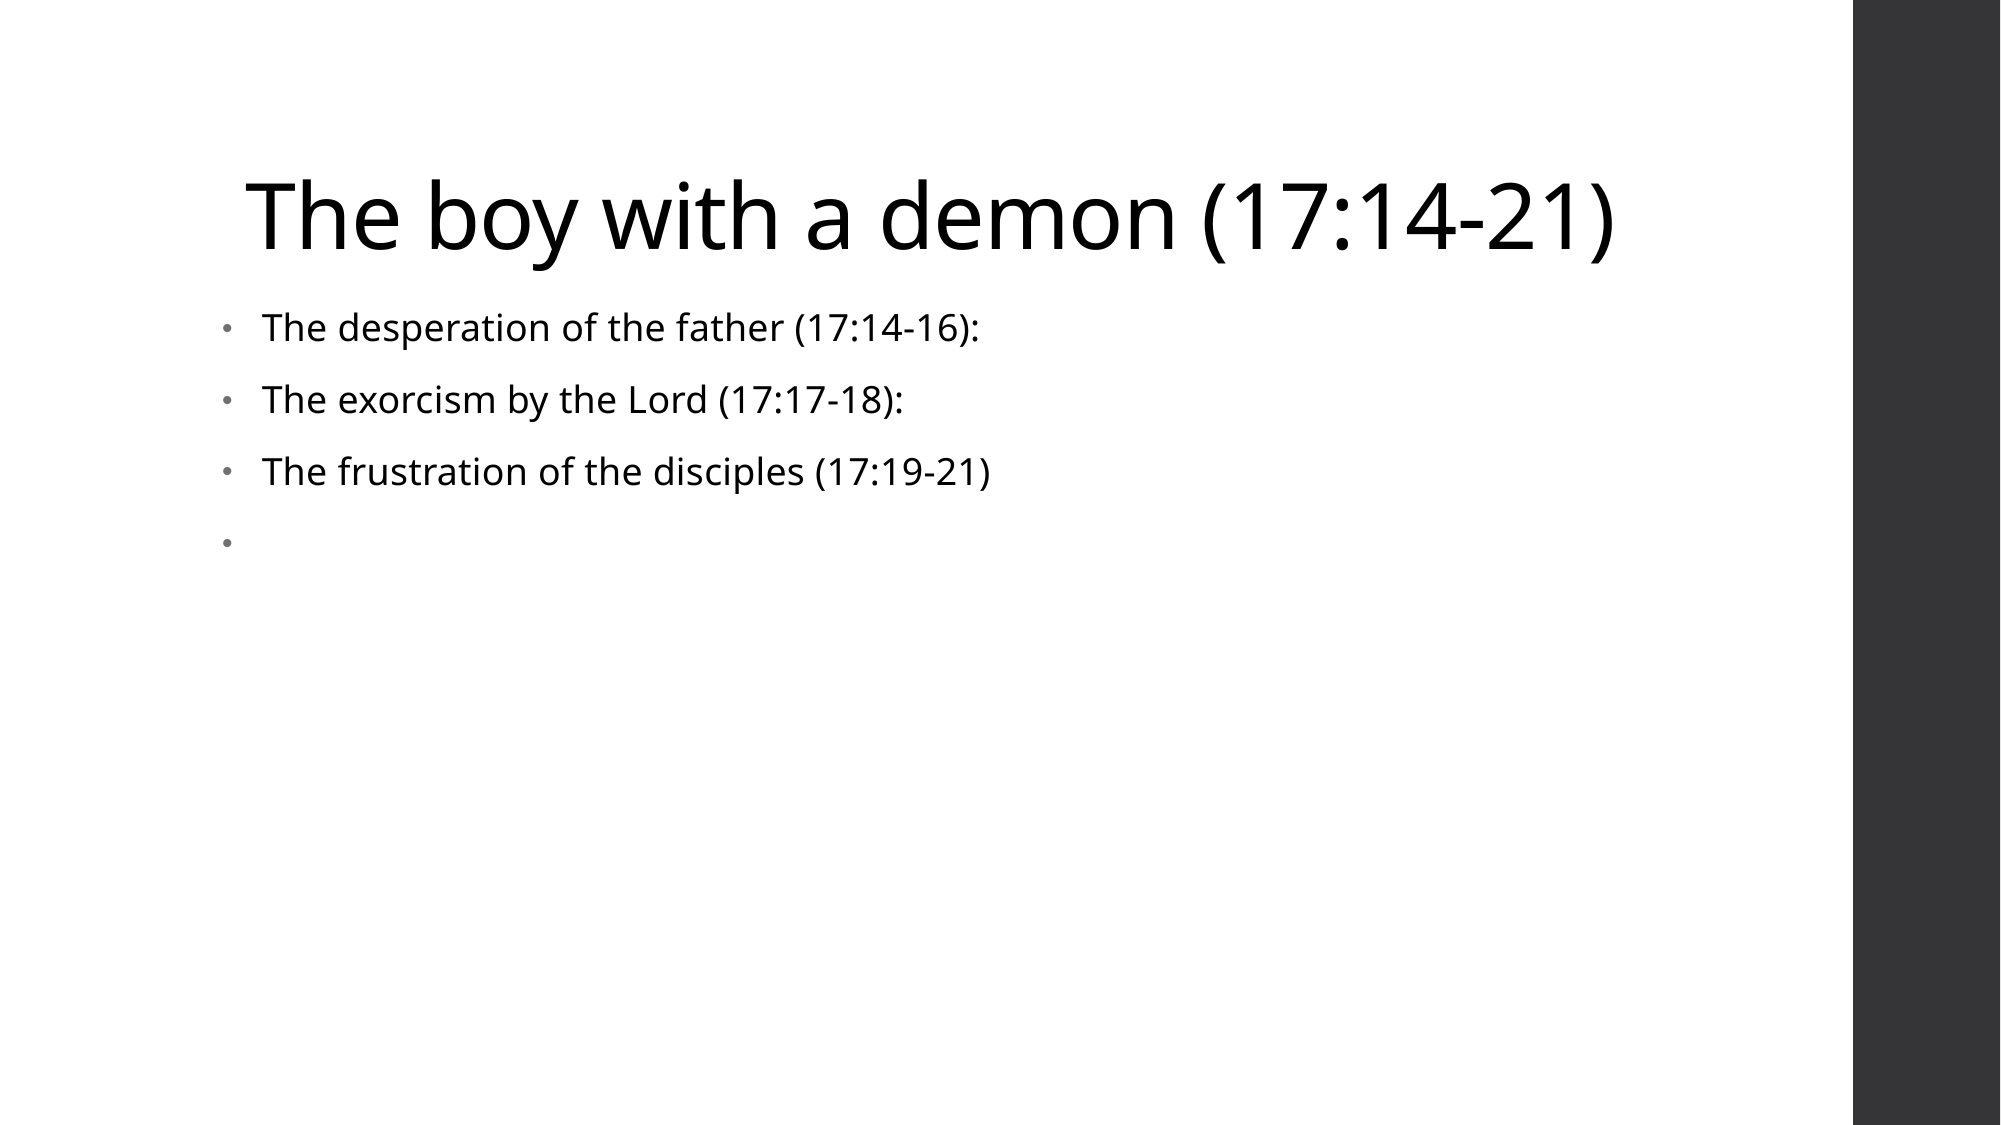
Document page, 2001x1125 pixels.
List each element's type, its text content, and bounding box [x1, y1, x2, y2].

list The desperation of the father (17:14-16): The exorcism by the Lord (17:17-18): The frustration of the disciples (17:19-21) [206, 299, 1617, 1014]
title The boy with a demon (17:14-21) [206, 60, 1797, 278]
